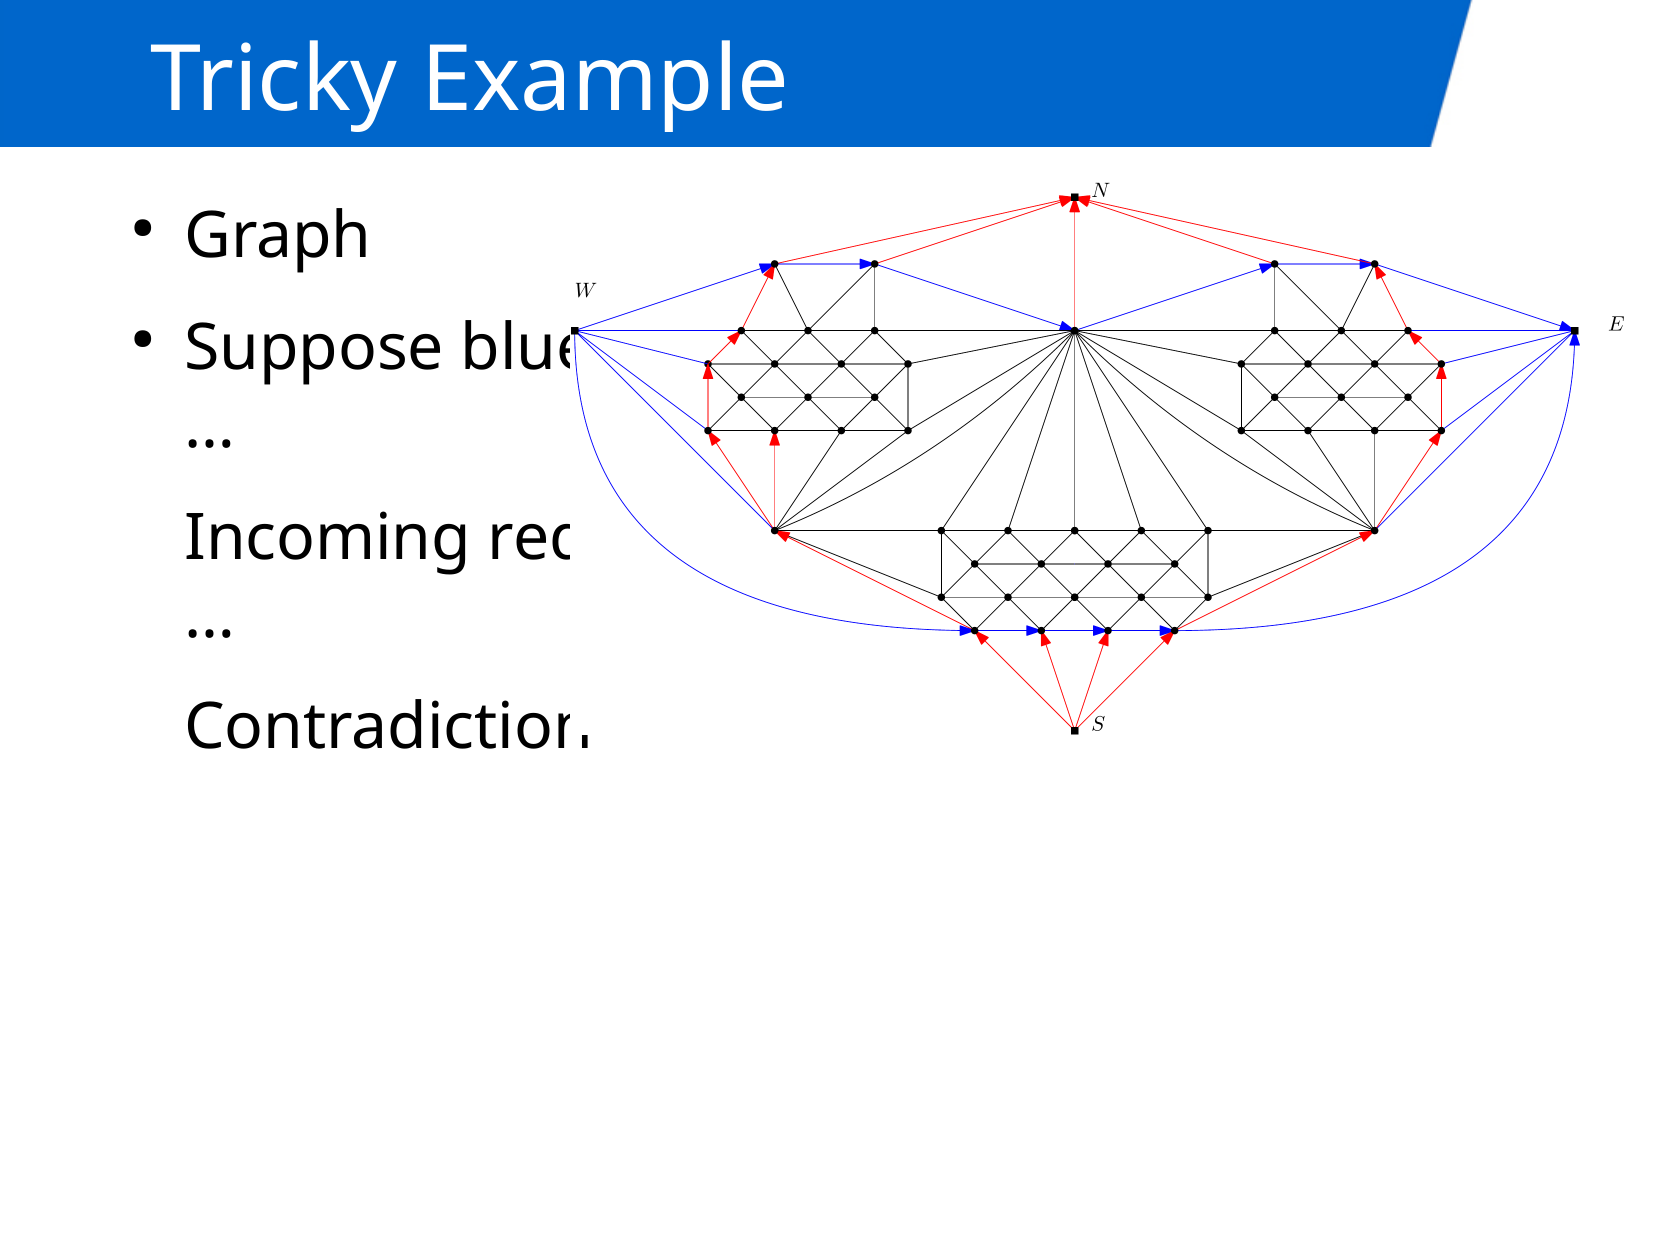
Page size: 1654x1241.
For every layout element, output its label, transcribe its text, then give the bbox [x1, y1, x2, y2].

title Tricky Example [150, 15, 1456, 136]
picture [0, 0, 1474, 147]
picture [570, 181, 1625, 736]
list Graph Suppose blue … Incoming red … Contradiction [113, 195, 601, 1118]
